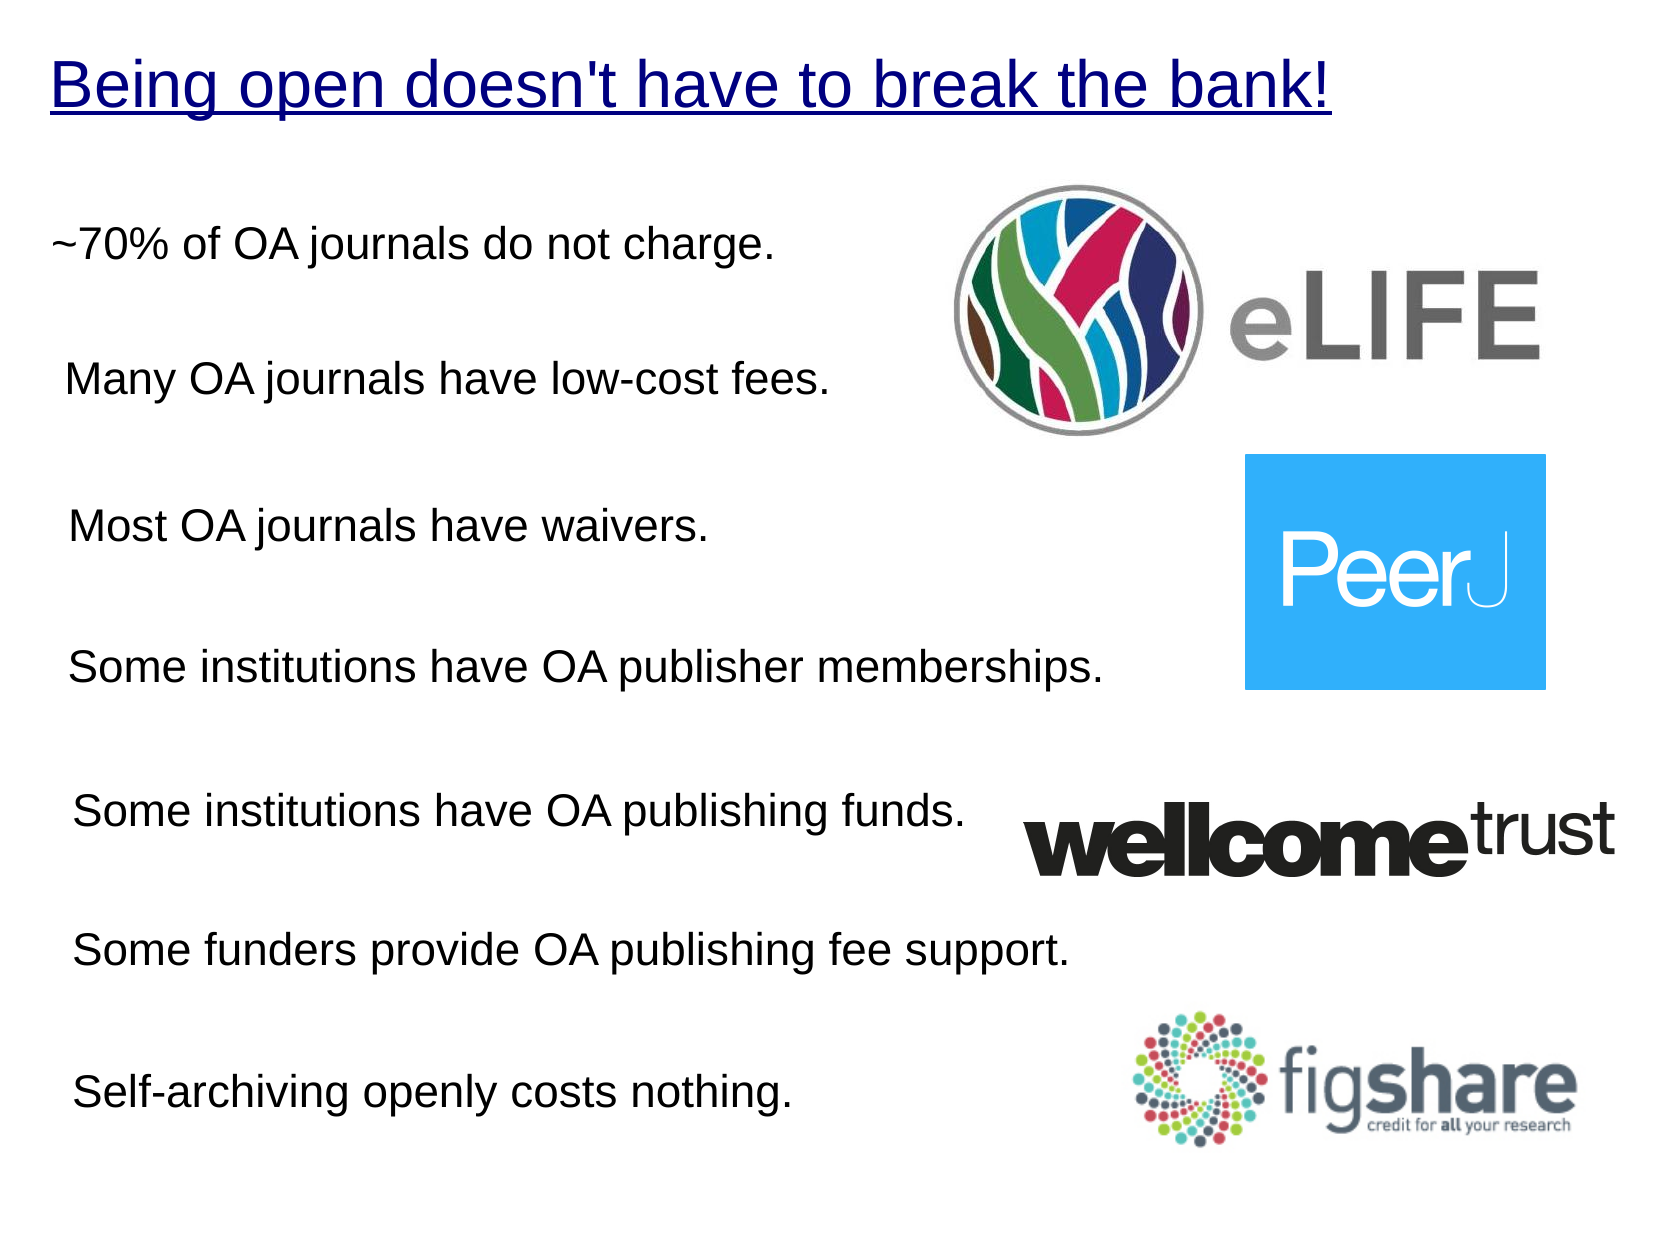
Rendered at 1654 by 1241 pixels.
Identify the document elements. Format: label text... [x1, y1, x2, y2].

text_box Being open doesn't have to break the bank! [34, 39, 1341, 151]
text_box Most OA journals have waivers. [53, 492, 781, 580]
text_box Self-archiving openly costs nothing. [57, 1059, 946, 1146]
picture [1110, 989, 1598, 1167]
picture [945, 179, 1546, 440]
picture [1023, 801, 1615, 879]
picture [1245, 454, 1546, 691]
text_box Some institutions have OA publisher memberships. [52, 633, 1213, 721]
text_box ~70% of OA journals do not charge. [36, 210, 858, 297]
text_box Many OA journals have low-cost fees. [49, 345, 913, 433]
text_box Some funders provide OA publishing fee support. [57, 916, 1177, 1004]
text_box Some institutions have OA publishing funds. [57, 777, 1061, 865]
